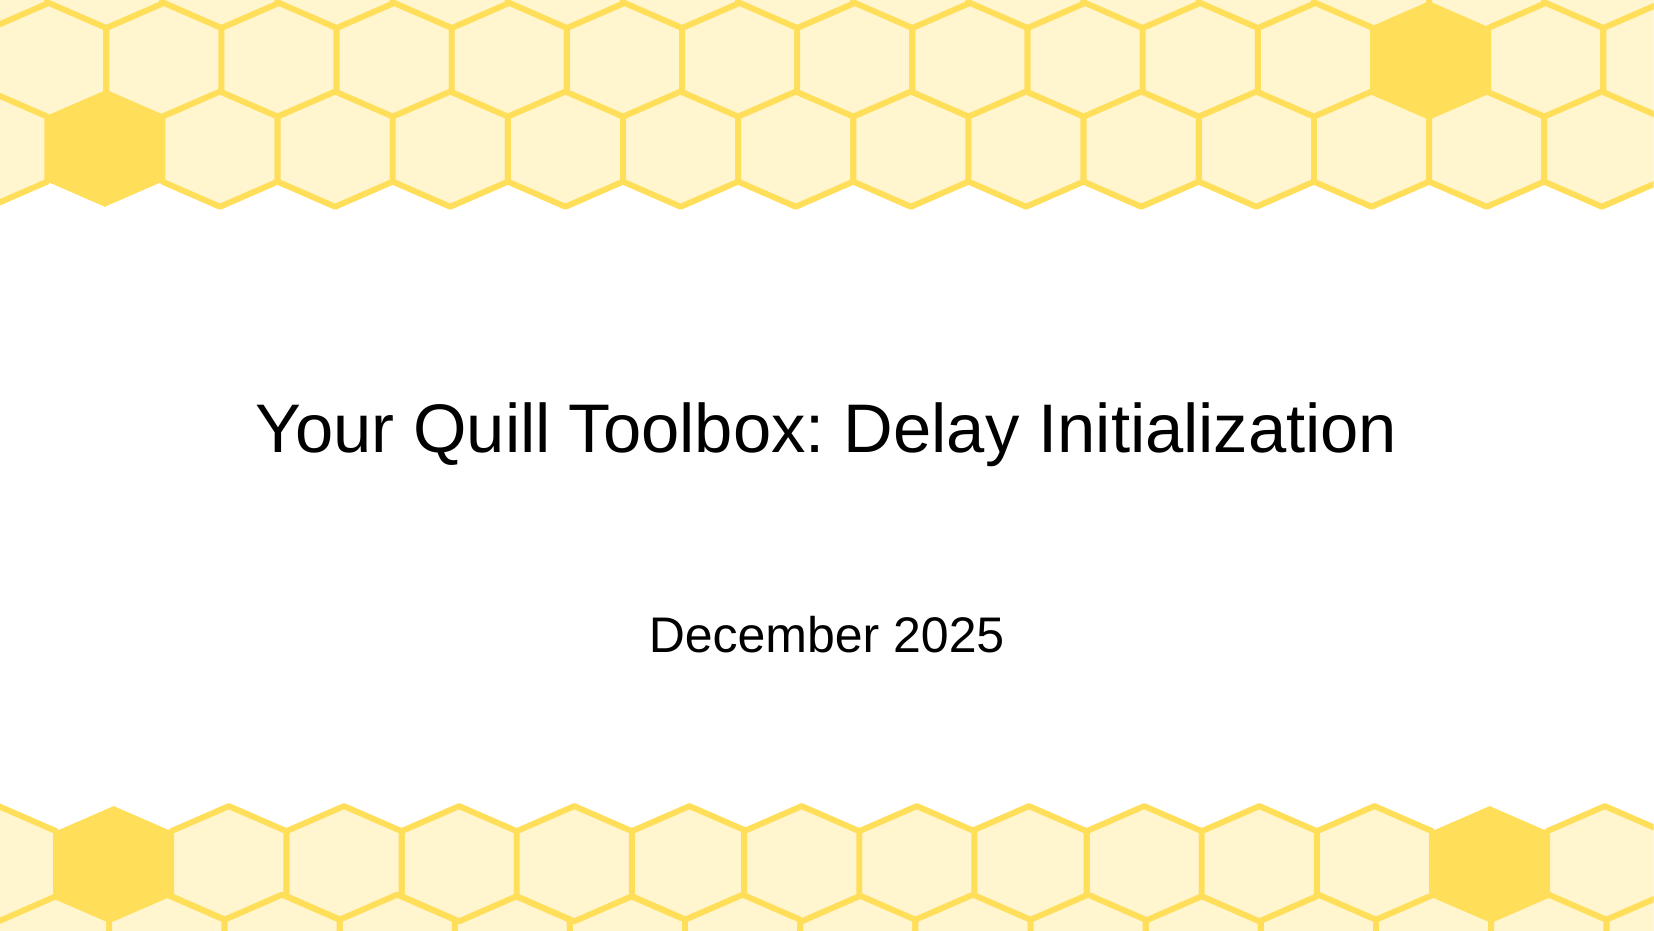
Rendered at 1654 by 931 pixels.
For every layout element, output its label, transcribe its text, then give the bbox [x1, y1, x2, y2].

subtitle December 2025 [88, 561, 1565, 709]
title Your Quill Toolbox: Delay Initialization [88, 324, 1565, 532]
